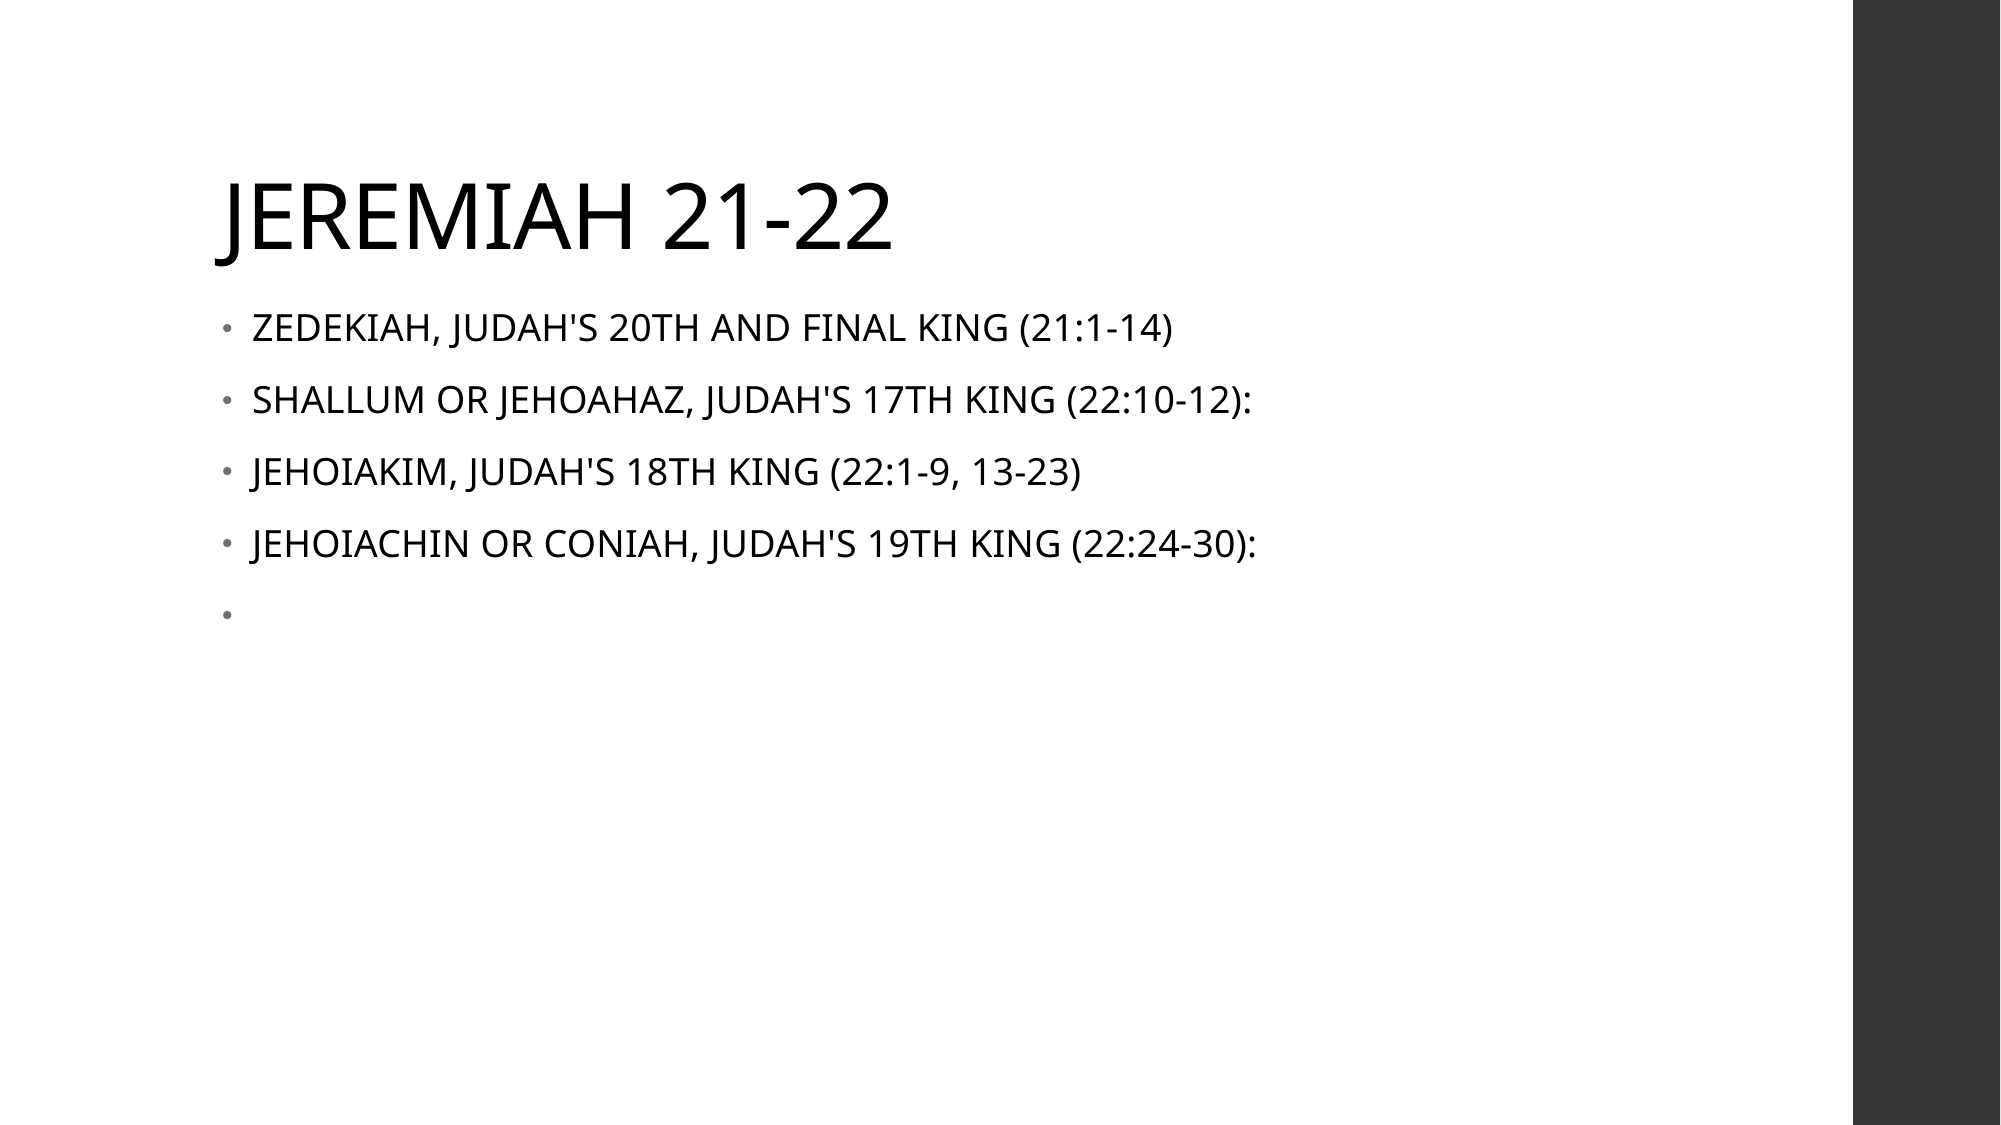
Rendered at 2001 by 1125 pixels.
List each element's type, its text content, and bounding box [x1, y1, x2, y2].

list ZEDEKIAH, JUDAH'S 20TH AND FINAL KING (21:1-14) SHALLUM OR JEHOAHAZ, JUDAH'S 17TH KING (22:10-12): JEHOIAKIM, JUDAH'S 18TH KING (22:1-9, 13-23) JEHOIACHIN OR CONIAH, JUDAH'S 19TH KING (22:24-30): [206, 299, 1617, 1014]
title JEREMIAH 21-22 [206, 60, 1797, 278]
